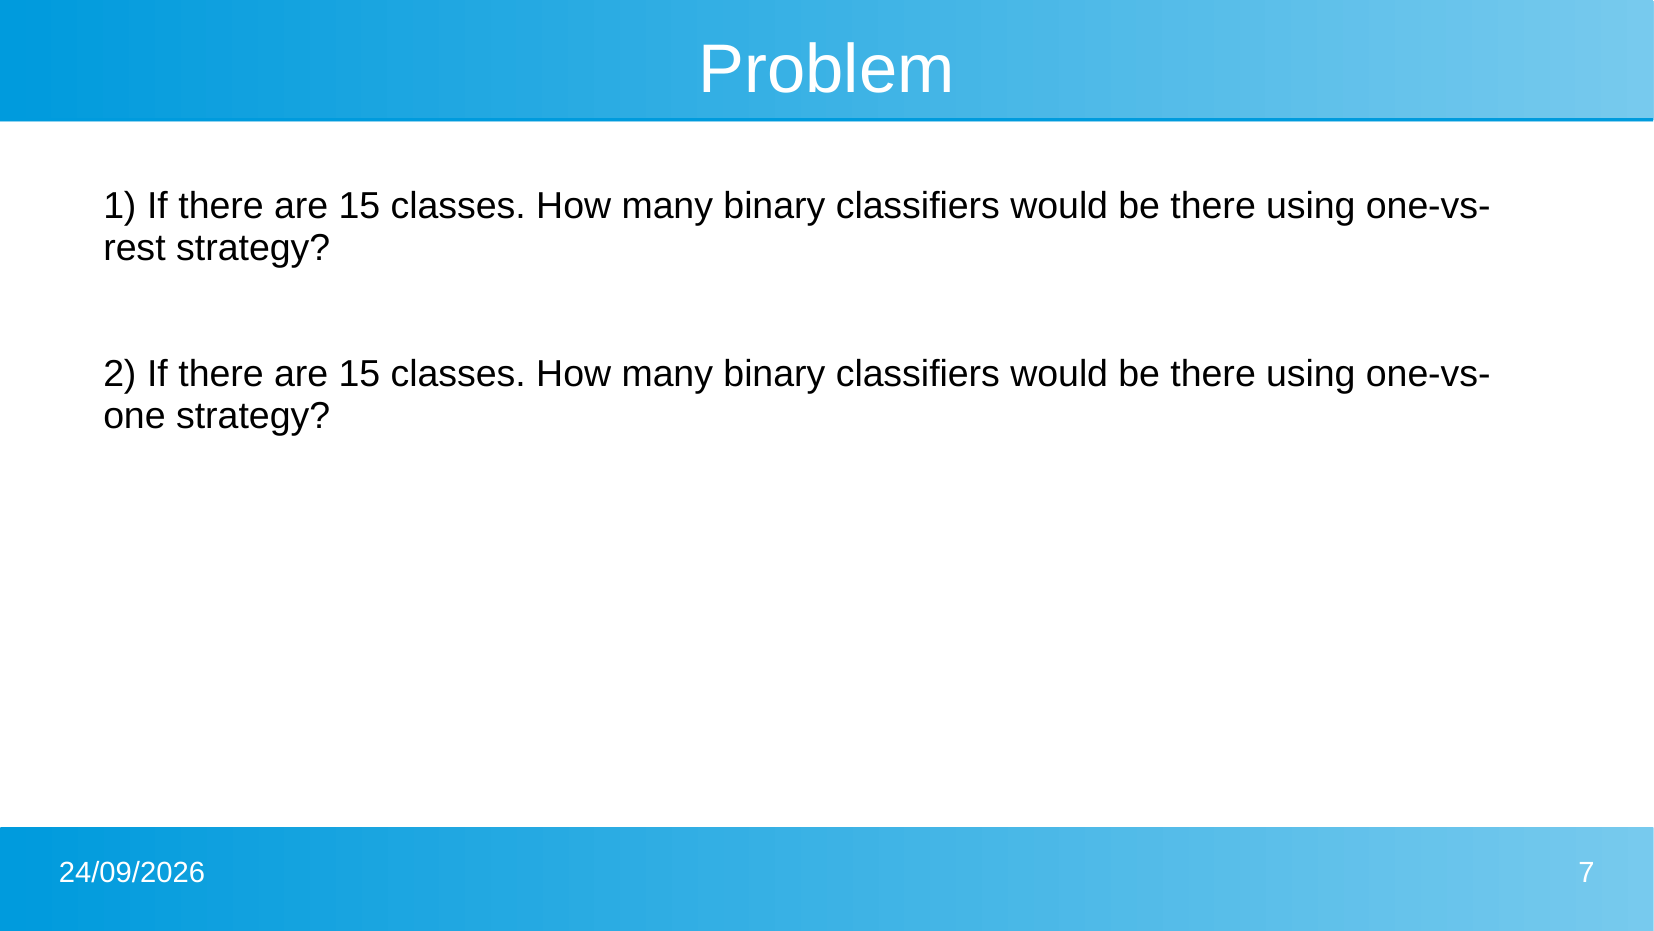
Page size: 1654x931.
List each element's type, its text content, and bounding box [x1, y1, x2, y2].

title Problem [59, 29, 1595, 108]
text_box 1) If there are 15 classes. How many binary classifiers would be there using one-vs-rest strategy? 2) If there are 15 classes. How many binary classifiers would be there using one-vs-one strategy? [88, 177, 1565, 528]
